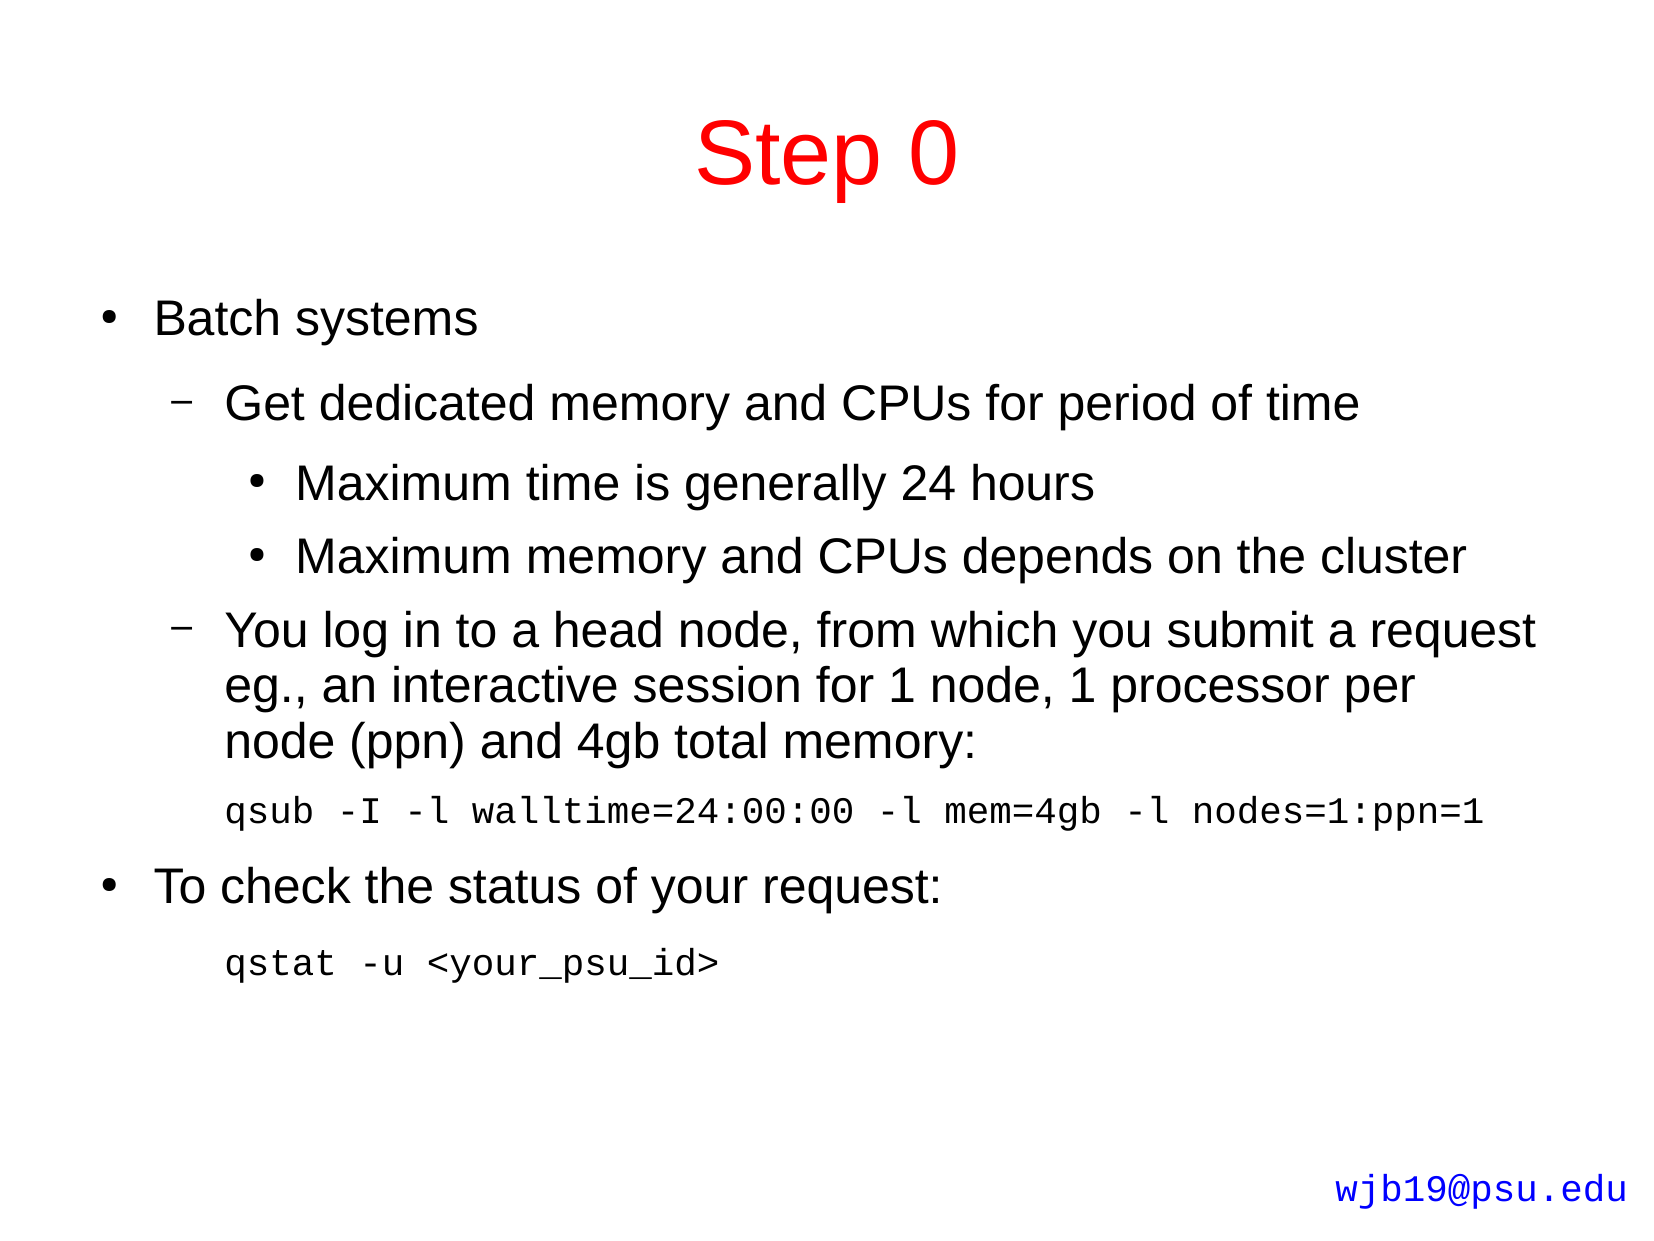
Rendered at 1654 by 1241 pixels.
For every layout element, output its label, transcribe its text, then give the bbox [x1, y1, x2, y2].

list Batch systems Get dedicated memory and CPUs for period of time Maximum time is generally 24 hours Maximum memory and CPUs depends on the cluster You log in to a head node, from which you submit a request eg., an interactive session for 1 node, 1 processor per node (ppn) and 4gb total memory: qsub -I -l walltime=24:00:00 -l mem=4gb -l nodes=1:ppn=1 To check the status of your request: qstat -u <your_psu_id> [82, 290, 1538, 1010]
title Step 0 [82, 49, 1571, 257]
text_box wjb19@psu.edu [1320, 1162, 1643, 1220]
